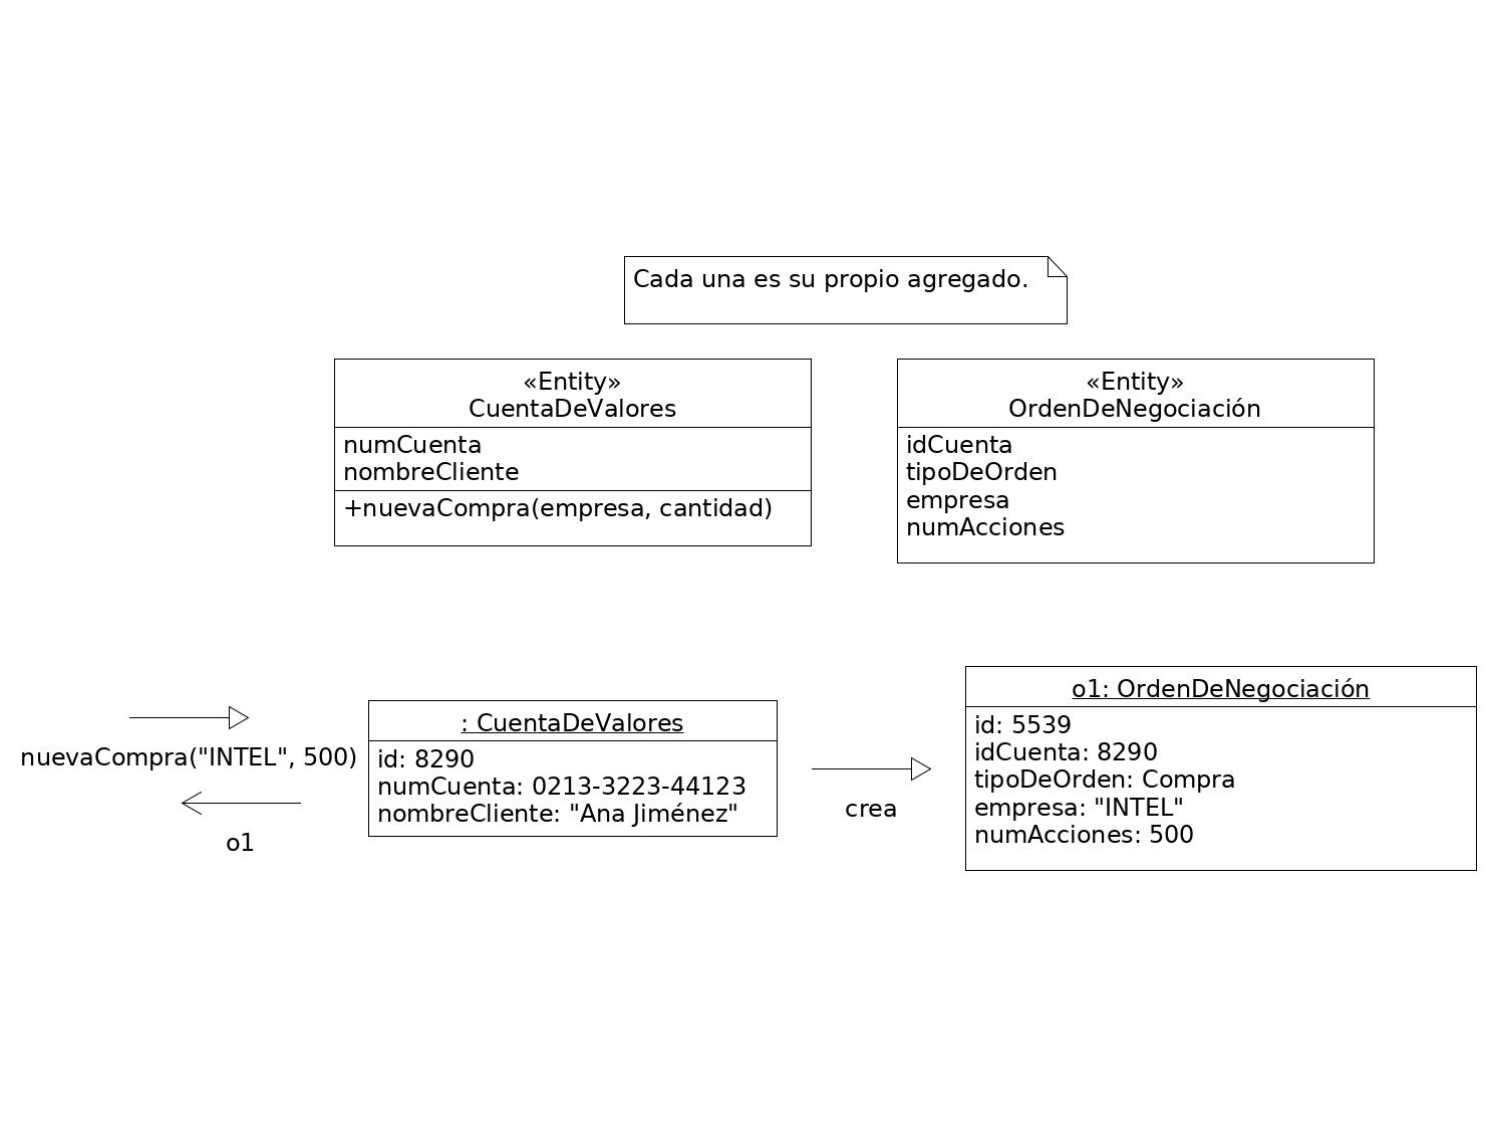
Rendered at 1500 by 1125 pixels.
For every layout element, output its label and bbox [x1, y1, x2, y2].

picture [14, 247, 1486, 878]
